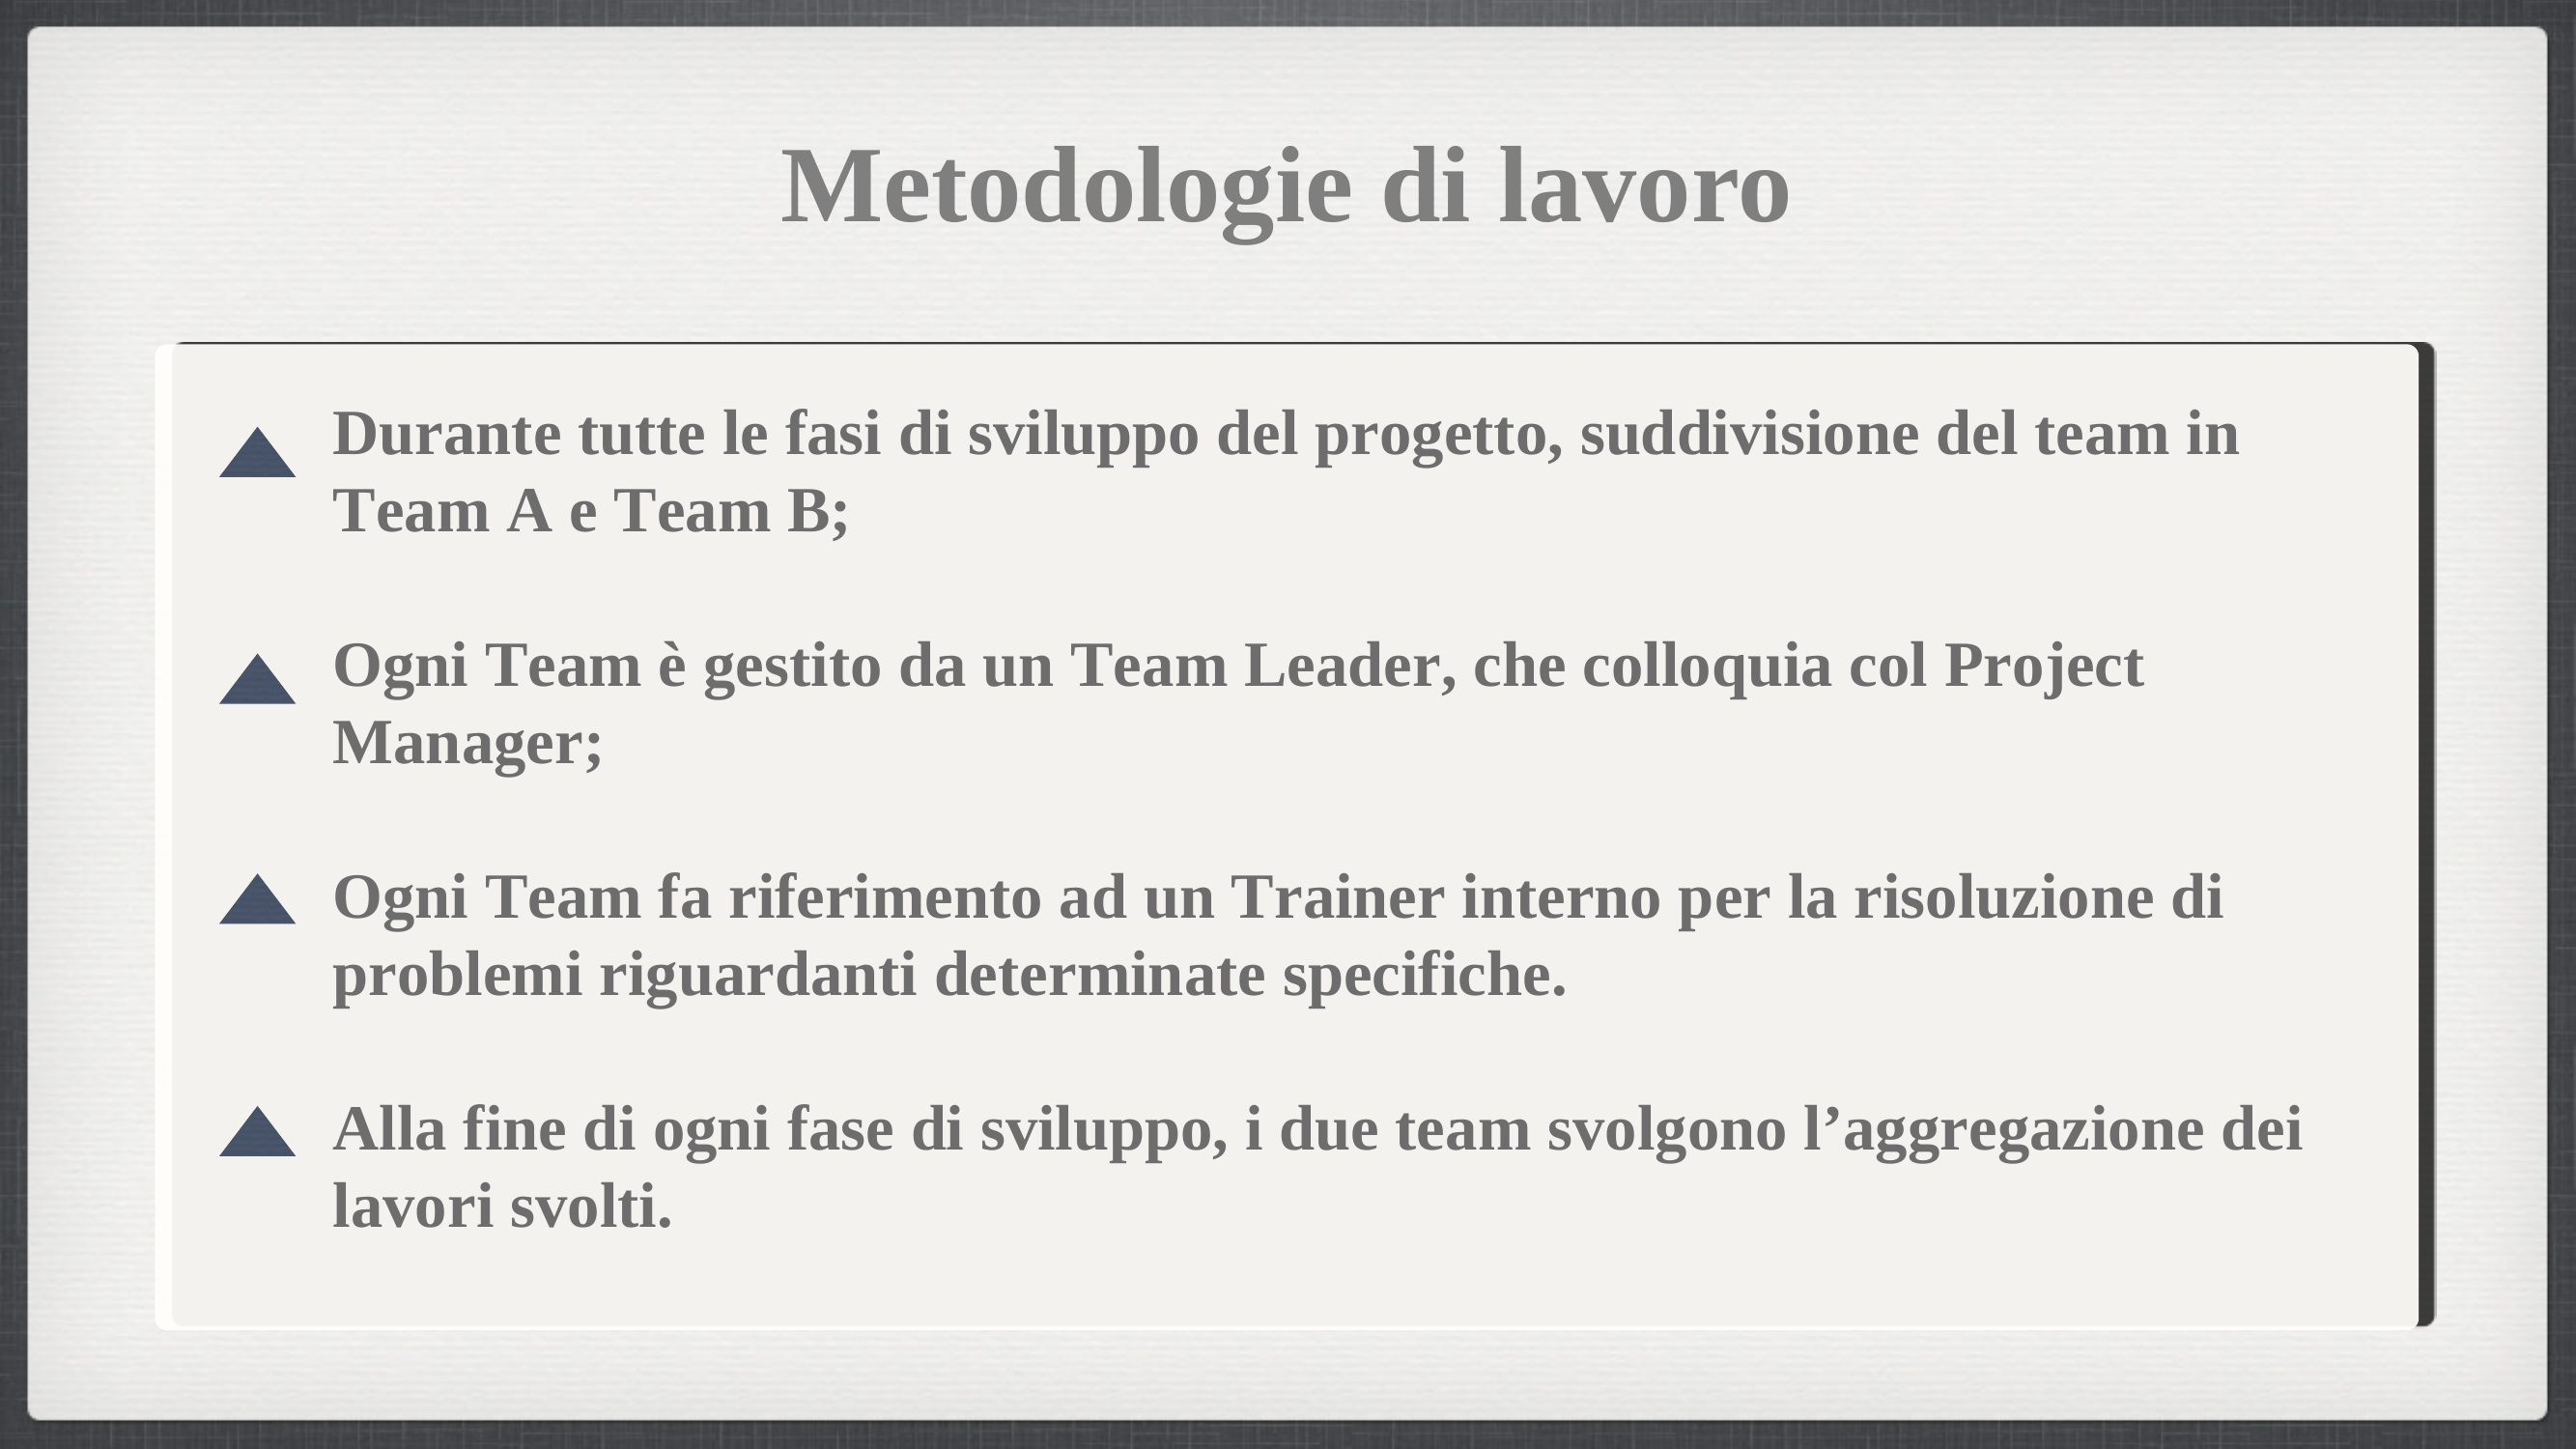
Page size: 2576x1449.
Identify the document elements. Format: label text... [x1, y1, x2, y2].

text_box [219, 1105, 297, 1156]
text_box Durante tutte le fasi di sviluppo del progetto, suddivisione del team in Team A e Team B; Ogni Team è gestito da un Team Leader, che colloquia col Project Manager; Ogni Team fa riferimento ad un Trainer interno per la risoluzione di problemi riguardanti determinate specifiche. Alla fine di ogni fase di sviluppo, i due team svolgono l’aggregazione dei lavori svolti. [332, 282, 2371, 1348]
text_box [219, 873, 297, 924]
picture [0, 0, 2576, 1449]
text_box [219, 426, 297, 477]
text_box [219, 653, 297, 704]
title Metodologie di lavoro [214, 38, 2359, 334]
